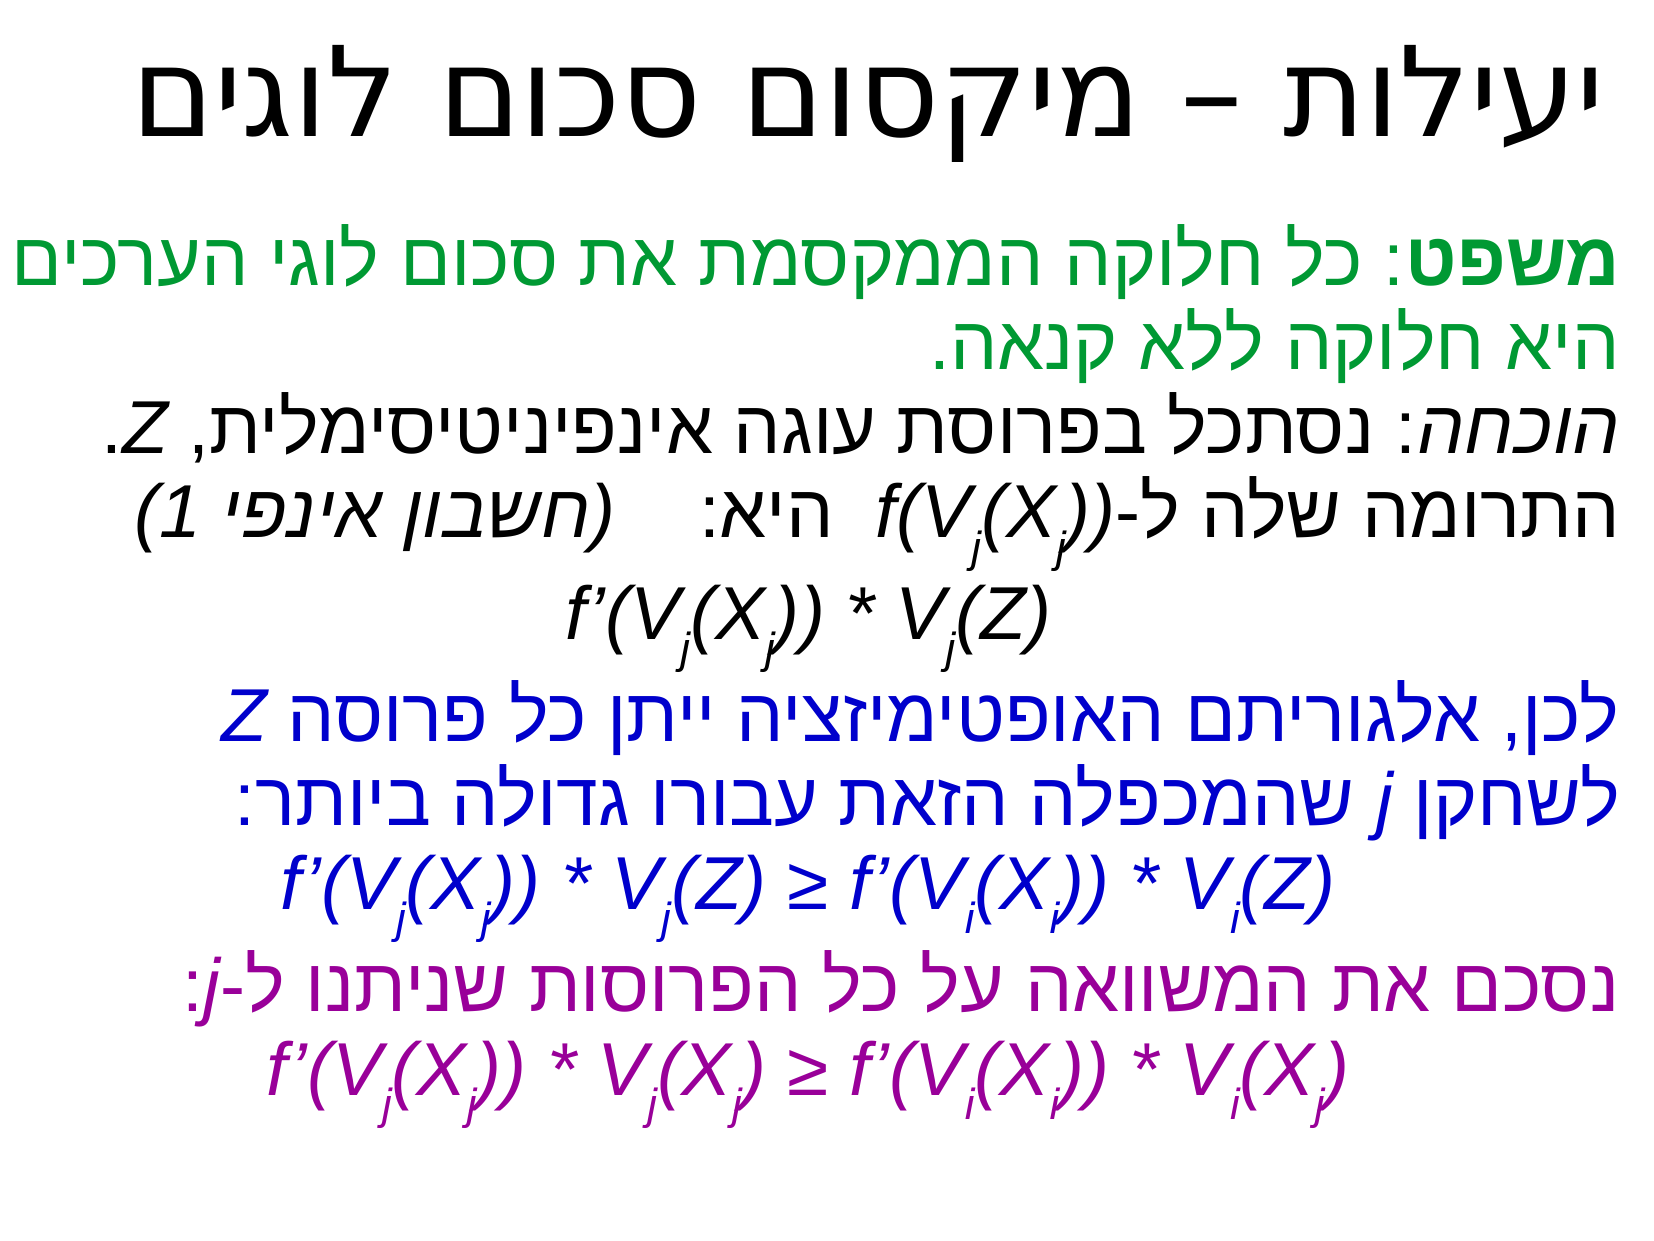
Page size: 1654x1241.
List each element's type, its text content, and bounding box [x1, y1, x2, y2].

text_box משפט: כל חלוקה הממקסמת את סכום לוגי הערכים היא חלוקה ללא קנאה. הוכחה: נסתכל בפרוסת עוגה אינפיניטיסימלית, Z. התרומה שלה ל-f(Vj(Xj)) היא: (חשבון אינפי 1) f’(Vj(Xj)) * Vj(Z) לכן, אלגוריתם האופטימיזציה ייתן כל פרוסה Z לשחקן j שהמכפלה הזאת עבורו גדולה ביותר: f’(Vj(Xj)) * Vj(Z) ≥ f’(Vi(Xi)) * Vi(Z) נסכם את המשוואה על כל הפרוסות שניתנו ל-j: f’(Vj(Xj)) * Vj(Xj) ≥ f’(Vi(Xi)) * Vi(Xj) [0, 210, 1636, 1241]
title יעילות – מיקסום סכום לוגים [30, 7, 1654, 166]
